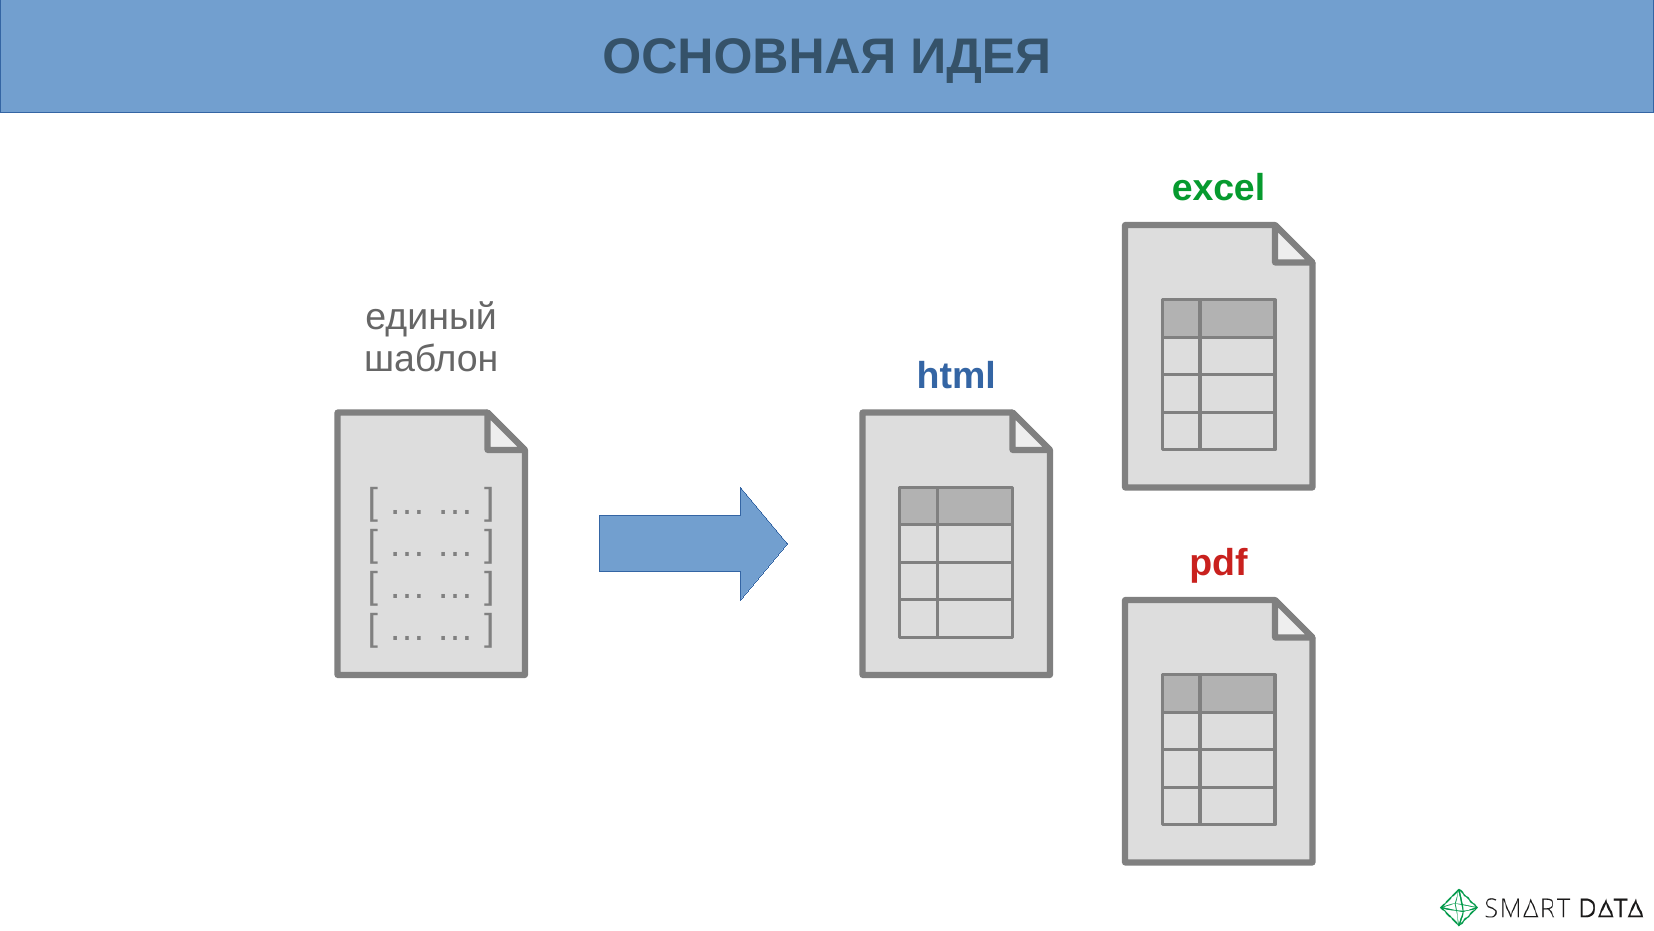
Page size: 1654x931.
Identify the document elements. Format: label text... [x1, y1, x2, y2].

text_box [862, 413, 1051, 676]
text_box [ … … ] [ … … ] [ … … ] [ … … ] [337, 412, 526, 676]
text_box [487, 412, 526, 451]
picture [1434, 883, 1654, 931]
text_box pdf [1124, 525, 1313, 601]
text_box единый шаблон [337, 300, 525, 376]
text_box html [862, 337, 1050, 413]
text_box excel [1124, 150, 1313, 226]
text_box [1125, 226, 1313, 488]
text_box ОСНОВНАЯ ИДЕЯ [0, 0, 1654, 113]
text_box [599, 487, 788, 601]
text_box [1125, 601, 1313, 863]
